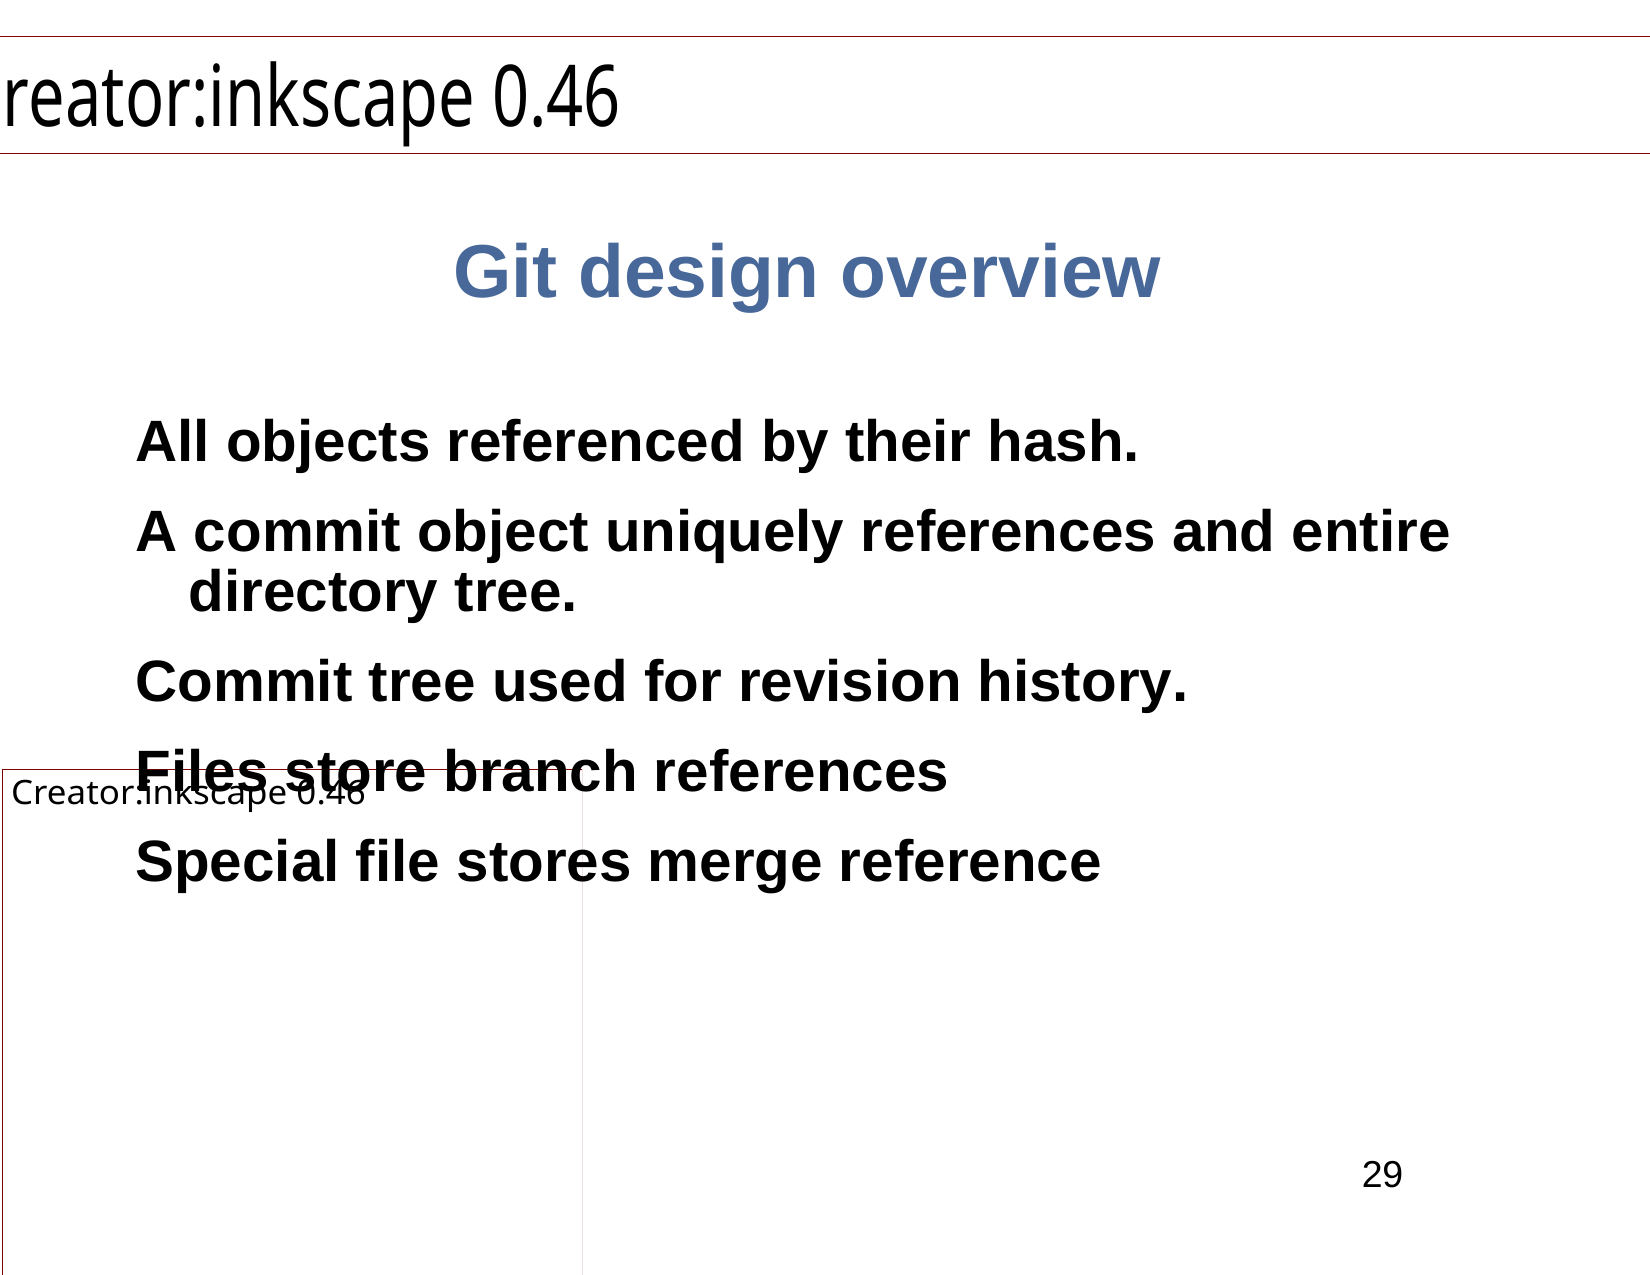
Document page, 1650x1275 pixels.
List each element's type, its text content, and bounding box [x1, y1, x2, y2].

list All objects referenced by their hash. A commit object uniquely references and entire directory tree. Commit tree used for revision history. Files store branch references Special file stores merge reference [118, 413, 1498, 1126]
title Git design overview [118, 177, 1498, 371]
